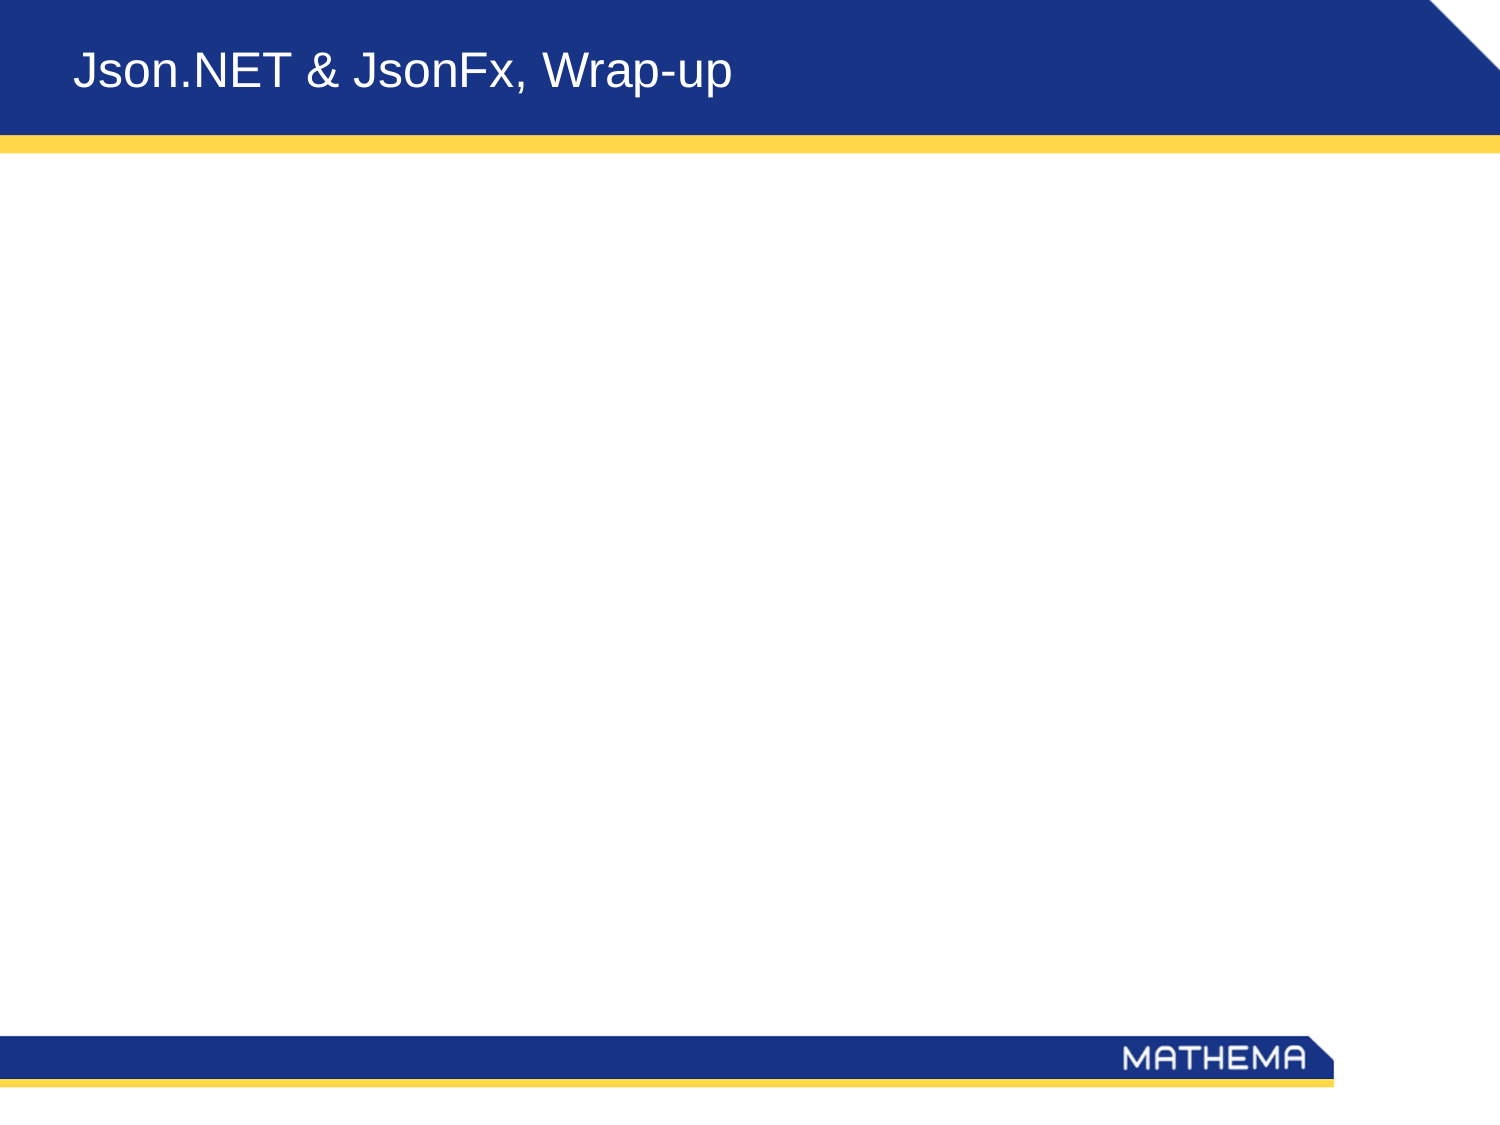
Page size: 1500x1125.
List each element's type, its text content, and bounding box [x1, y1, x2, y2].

picture [0, 0, 1500, 1125]
title Json.NET & JsonFx, Wrap-up [73, 40, 1276, 100]
